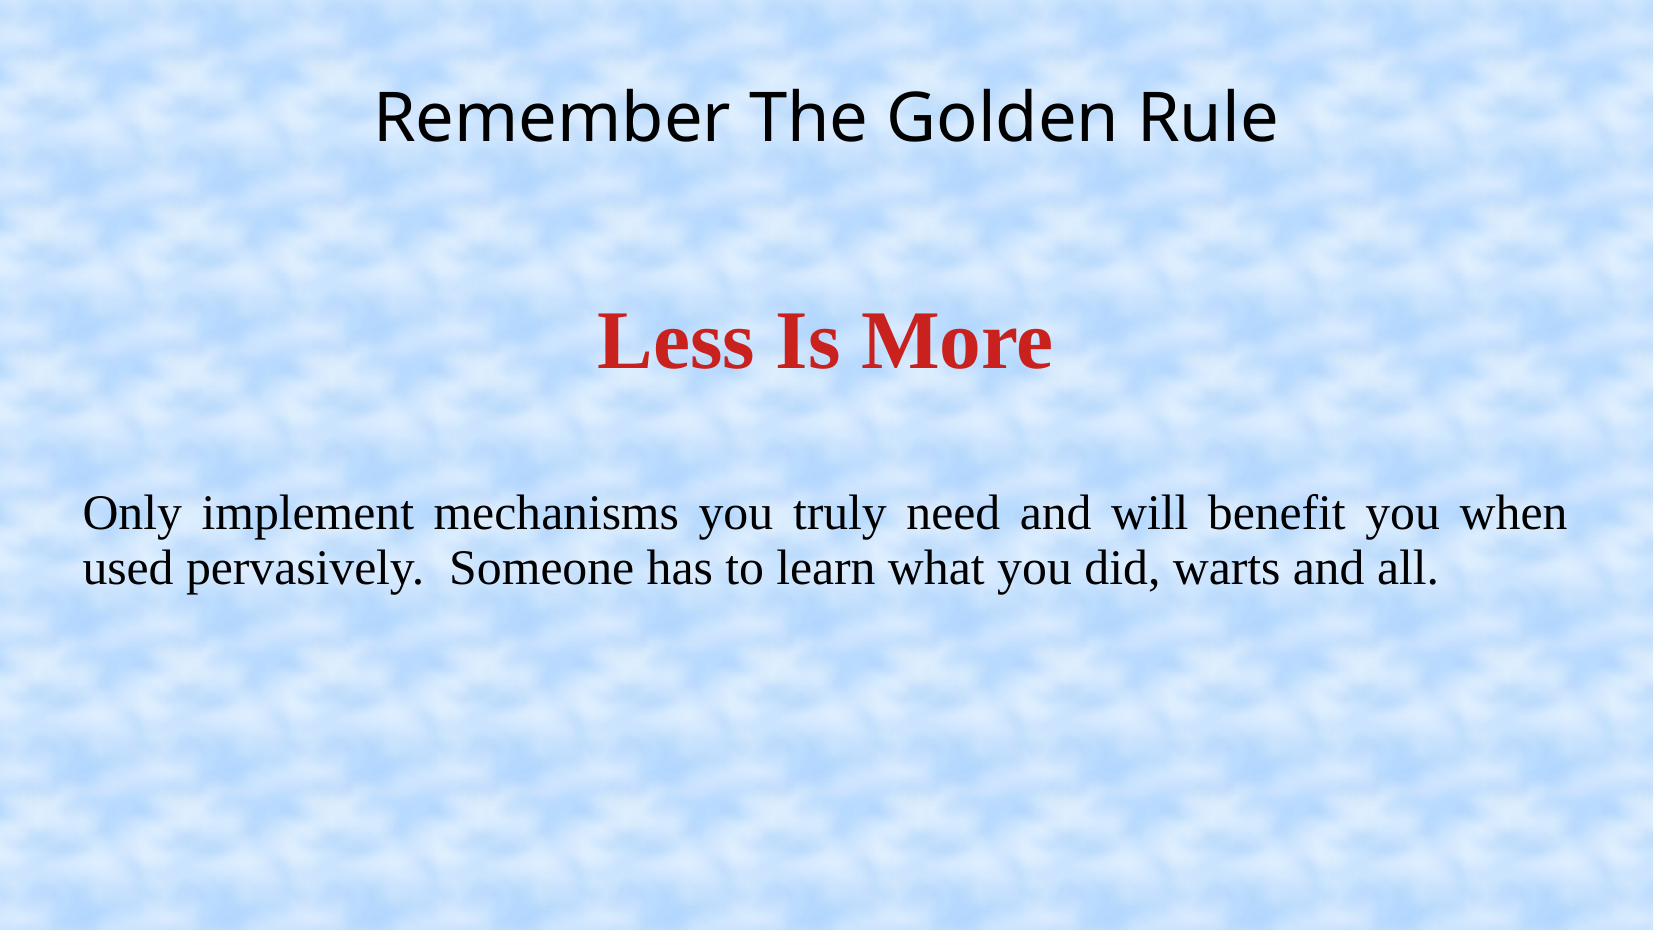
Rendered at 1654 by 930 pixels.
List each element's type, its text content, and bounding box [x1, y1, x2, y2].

list Less Is More Only implement mechanisms you truly need and will benefit you when used pervasively. Someone has to learn what you did, warts and all. [82, 217, 1571, 841]
title Remember The Golden Rule [82, 36, 1571, 193]
picture [0, 0, 1654, 930]
